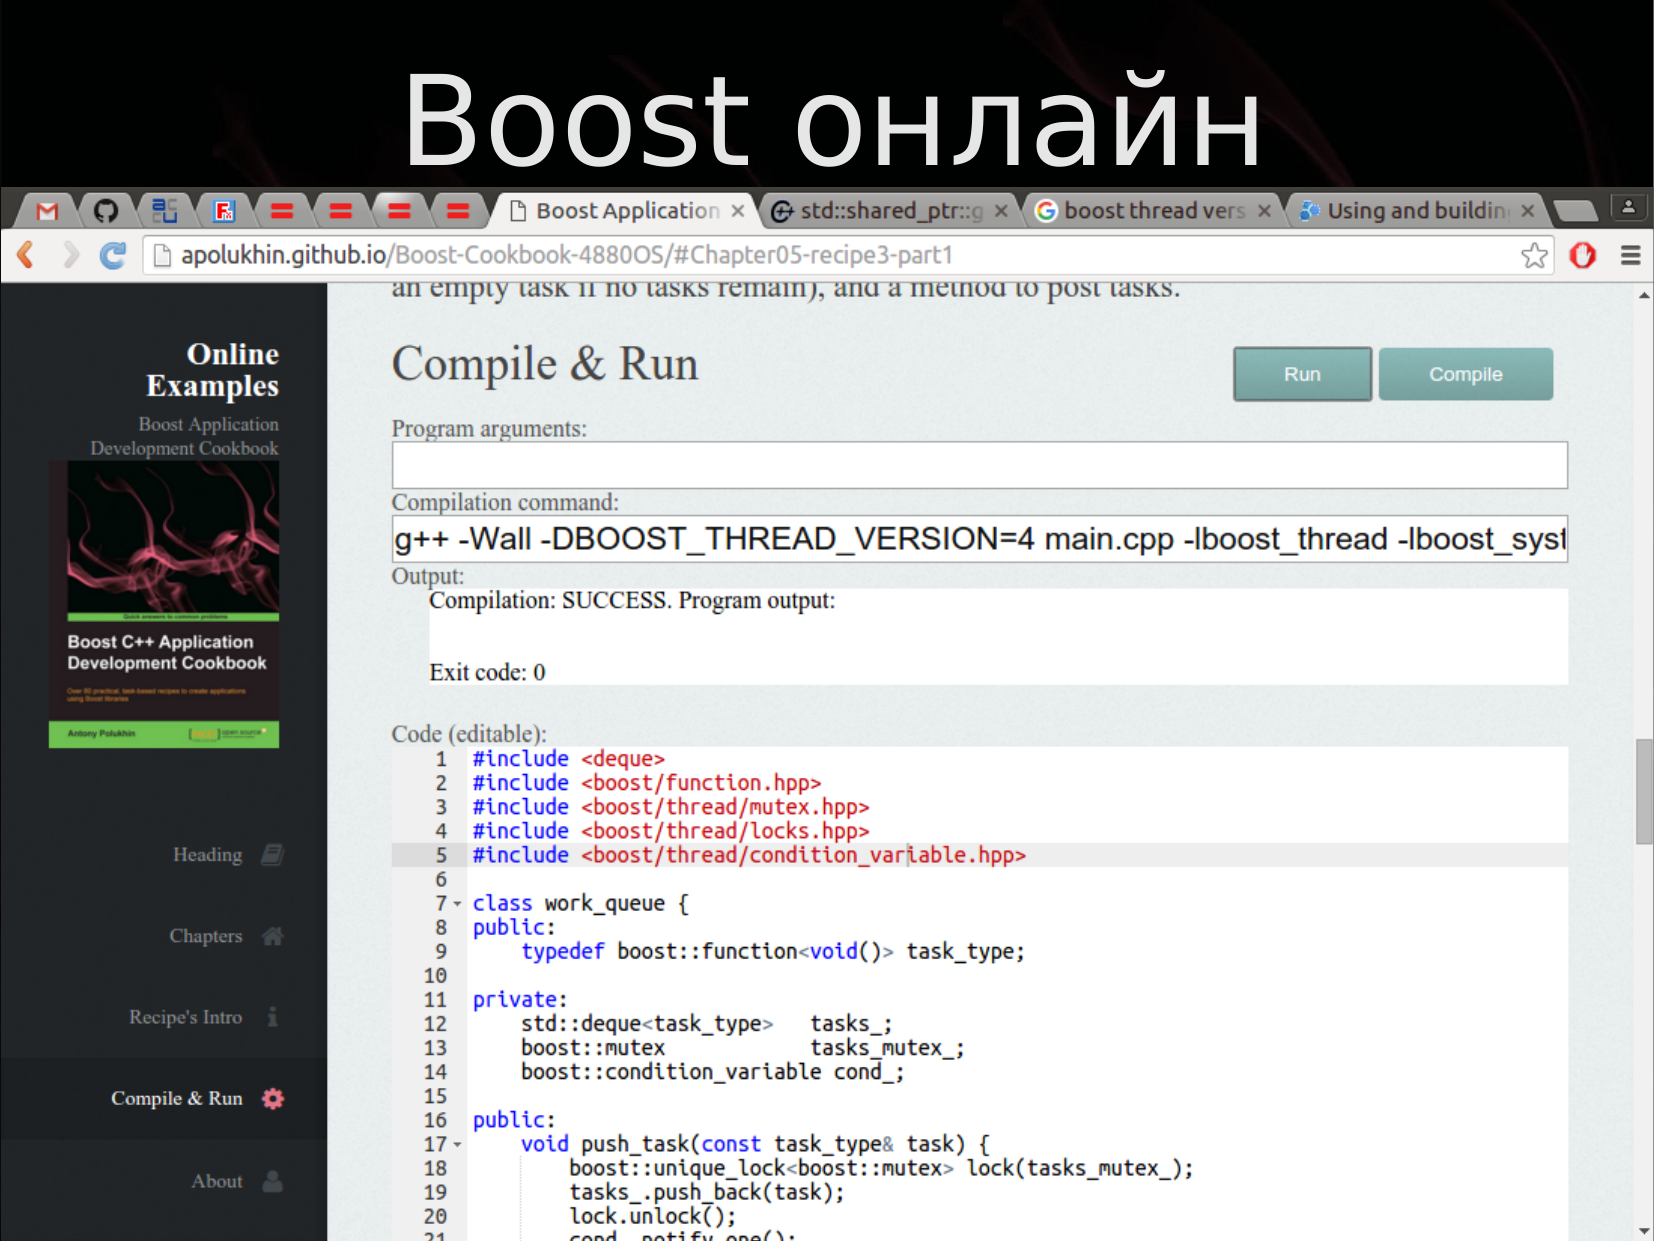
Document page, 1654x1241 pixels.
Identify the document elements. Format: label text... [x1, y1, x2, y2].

title Boost онлайн [90, 45, 1579, 187]
picture [0, 0, 1654, 1241]
